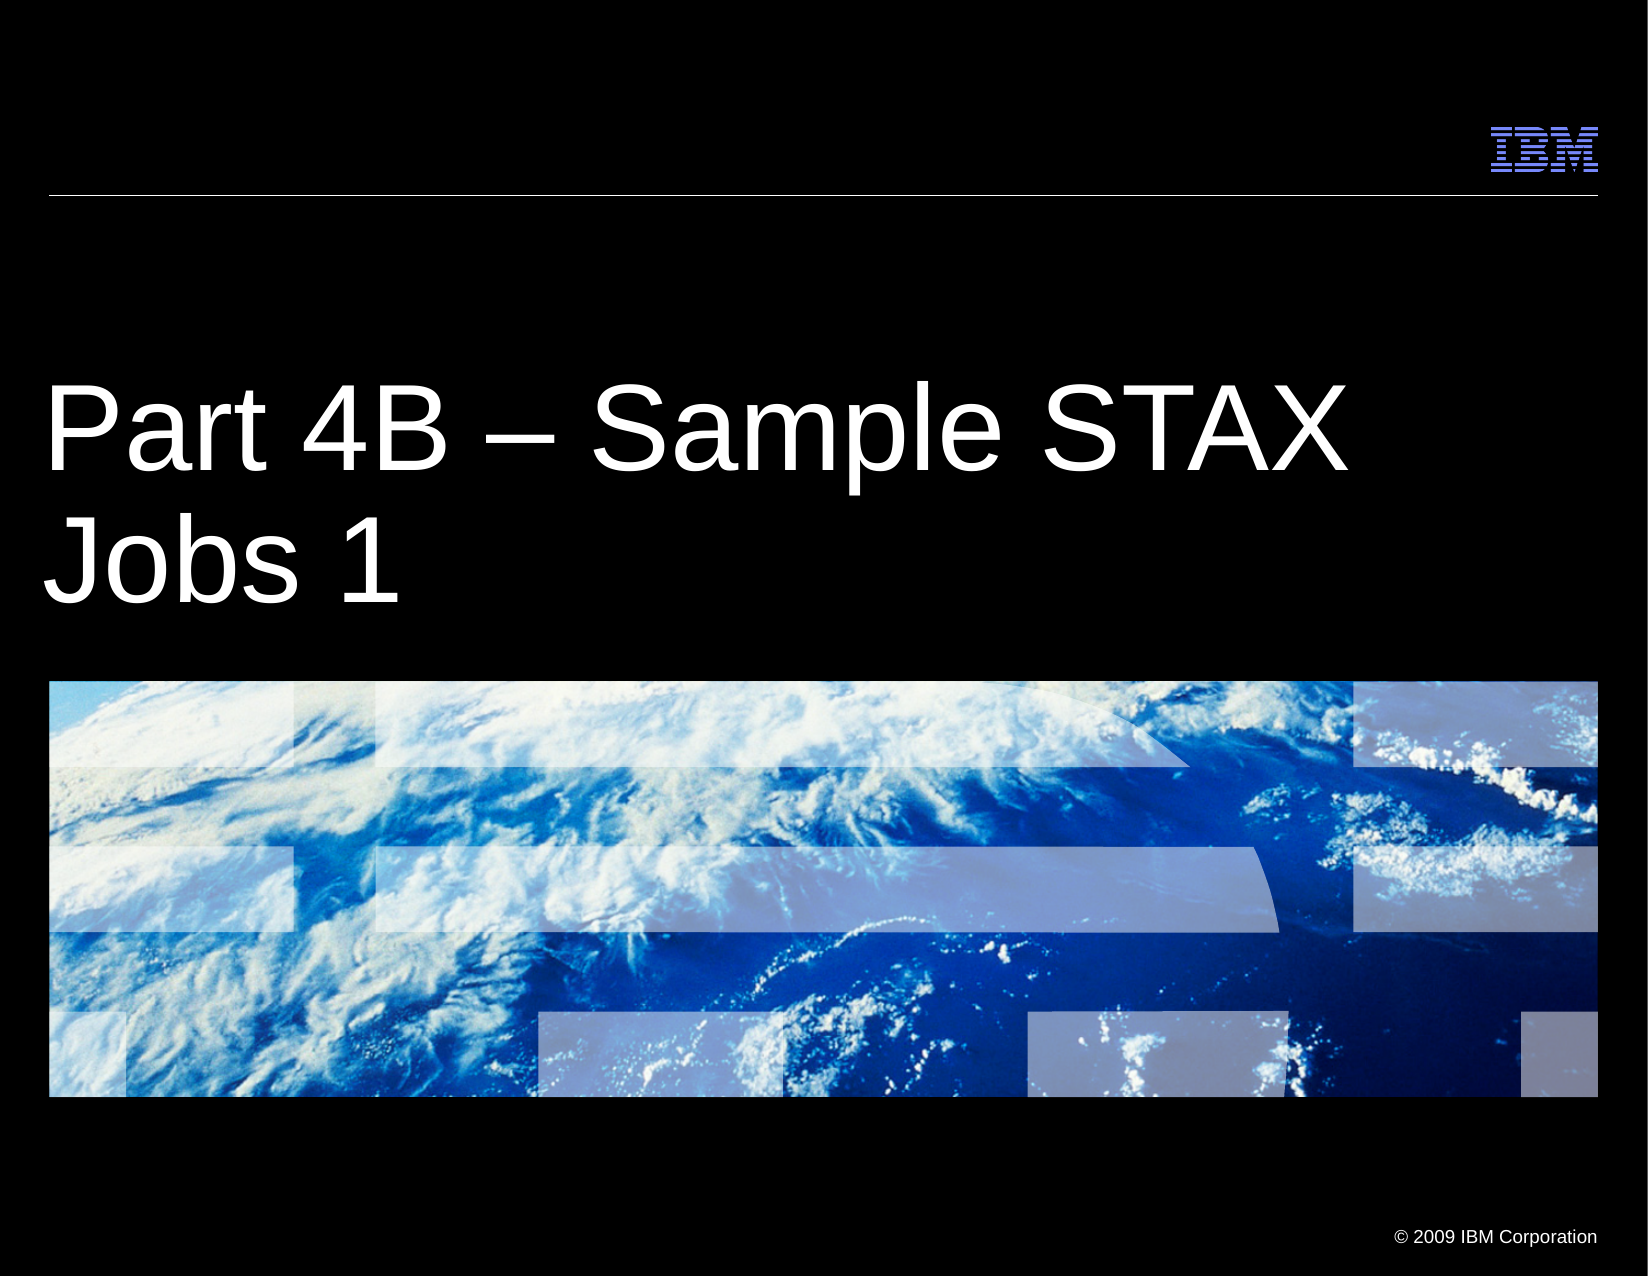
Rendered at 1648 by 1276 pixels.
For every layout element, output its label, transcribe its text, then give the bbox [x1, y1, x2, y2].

picture [1491, 127, 1598, 172]
picture [49, 681, 1598, 1097]
title Part 4B – Sample STAX Jobs 1 [25, 263, 1598, 638]
